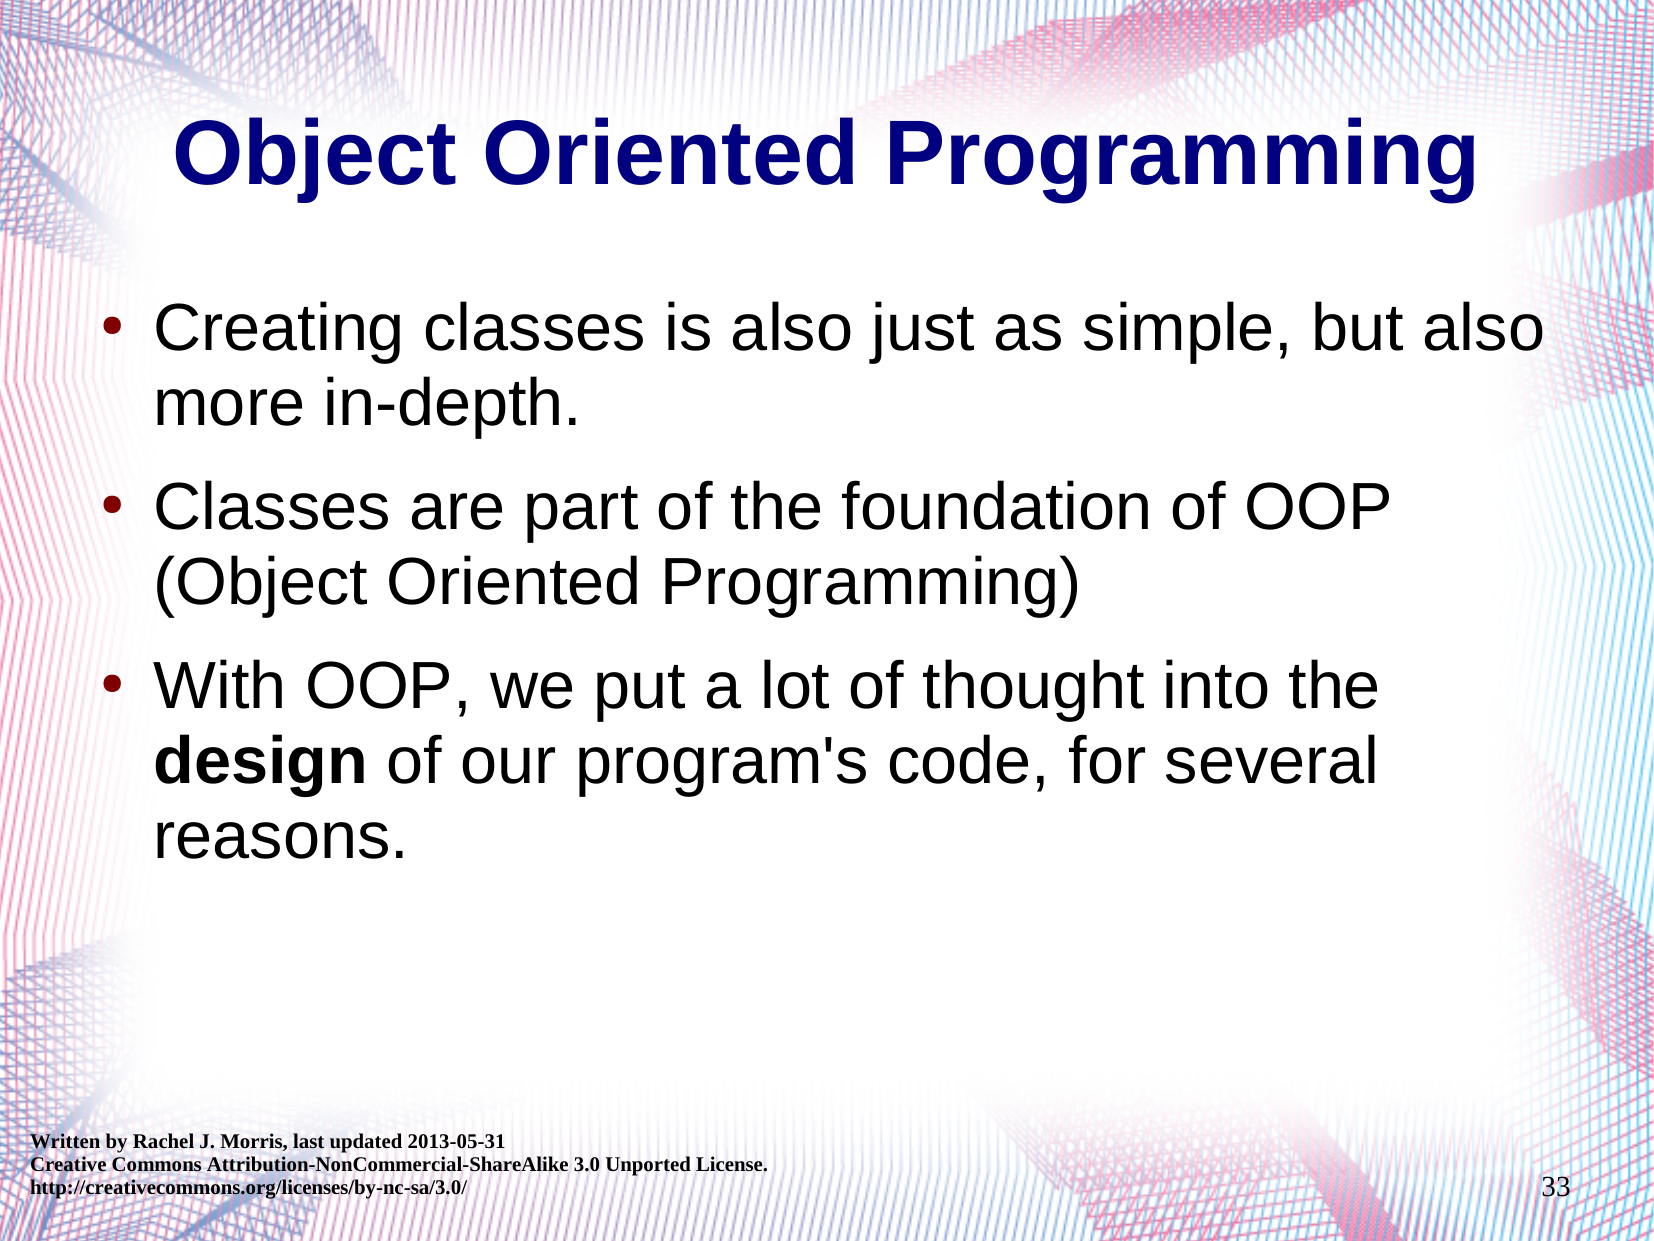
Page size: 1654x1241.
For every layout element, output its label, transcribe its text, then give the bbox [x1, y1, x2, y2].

title Object Oriented Programming [82, 49, 1571, 257]
list Creating classes is also just as simple, but also more in-depth. Classes are part of the foundation of OOP (Object Oriented Programming) With OOP, we put a lot of thought into the design of our program's code, for several reasons. [82, 290, 1571, 1010]
picture [0, 0, 1654, 1241]
